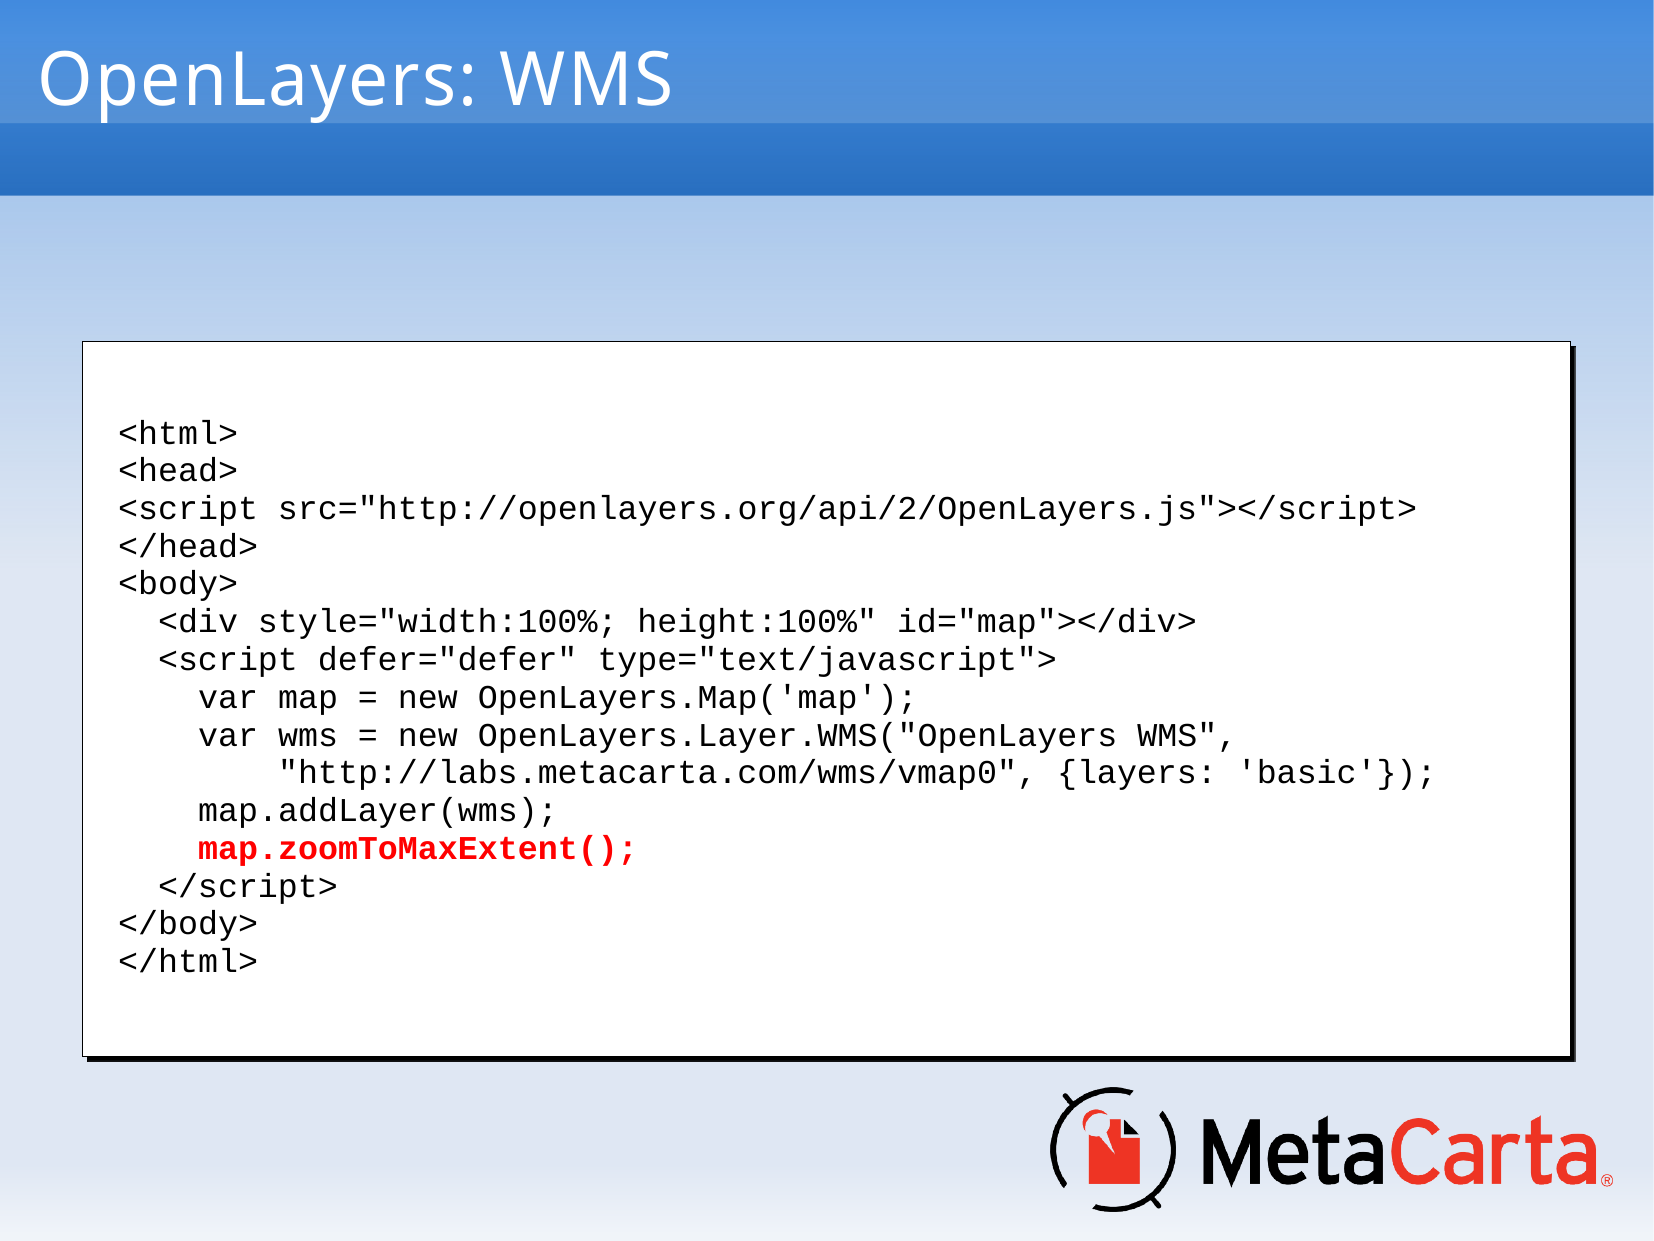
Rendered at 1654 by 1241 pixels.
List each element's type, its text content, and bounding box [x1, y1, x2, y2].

subtitle <html> <head> <script src="http://openlayers.org/api/2/OpenLayers.js"></script> </head> <body> <div style="width:100%; height:100%" id="map"></div> <script defer="defer" type="text/javascript"> var map = new OpenLayers.Map('map'); var wms = new OpenLayers.Layer.WMS("OpenLayers WMS", "http://labs.metacarta.com/wms/vmap0", {layers: 'basic'}); map.addLayer(wms); map.zoomToMaxExtent(); </script> </body> </html> [82, 341, 1571, 1057]
title OpenLayers: WMS [37, 2, 1463, 151]
picture [0, 0, 1654, 1241]
